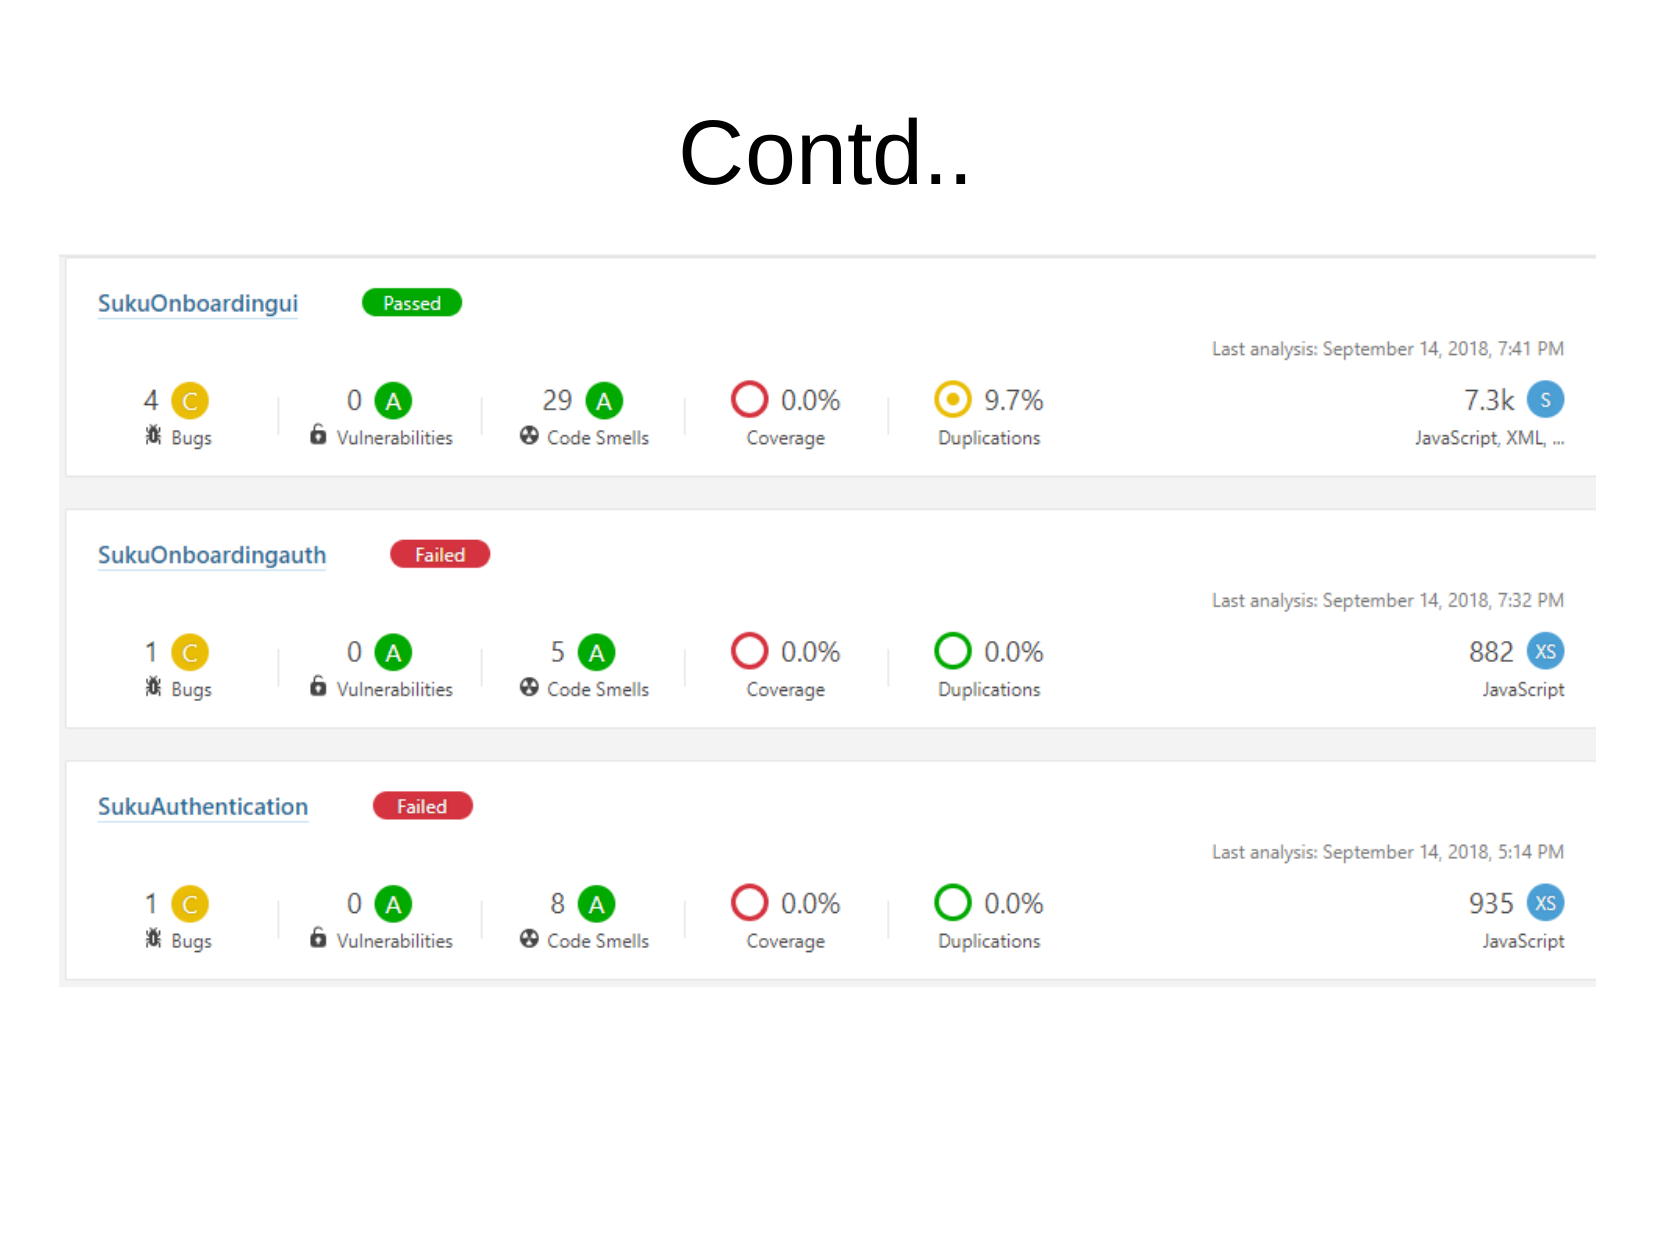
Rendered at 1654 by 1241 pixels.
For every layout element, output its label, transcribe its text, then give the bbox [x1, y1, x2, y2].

title Contd.. [82, 49, 1571, 254]
picture [59, 254, 1596, 987]
